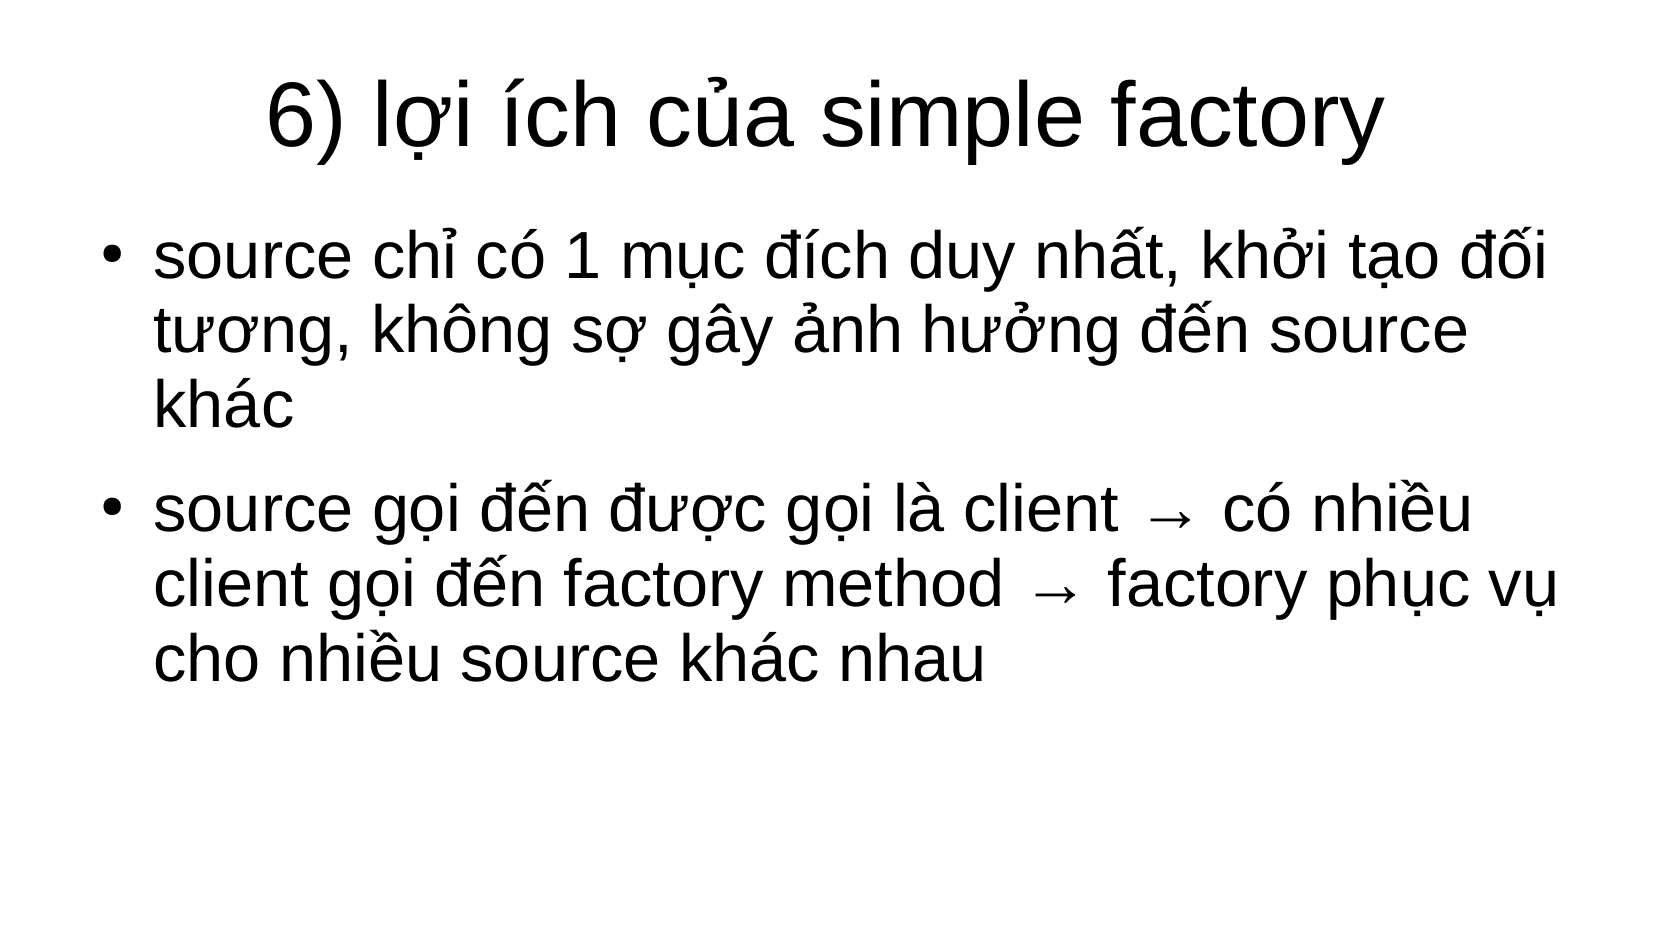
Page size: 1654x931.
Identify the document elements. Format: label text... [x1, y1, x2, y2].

title 6) lợi ích của simple factory [82, 37, 1571, 193]
list source chỉ có 1 mục đích duy nhất, khởi tạo đối tương, không sợ gây ảnh hưởng đến source khác source gọi đến được gọi là client → có nhiều client gọi đến factory method → factory phục vụ cho nhiều source khác nhau [82, 217, 1571, 758]
